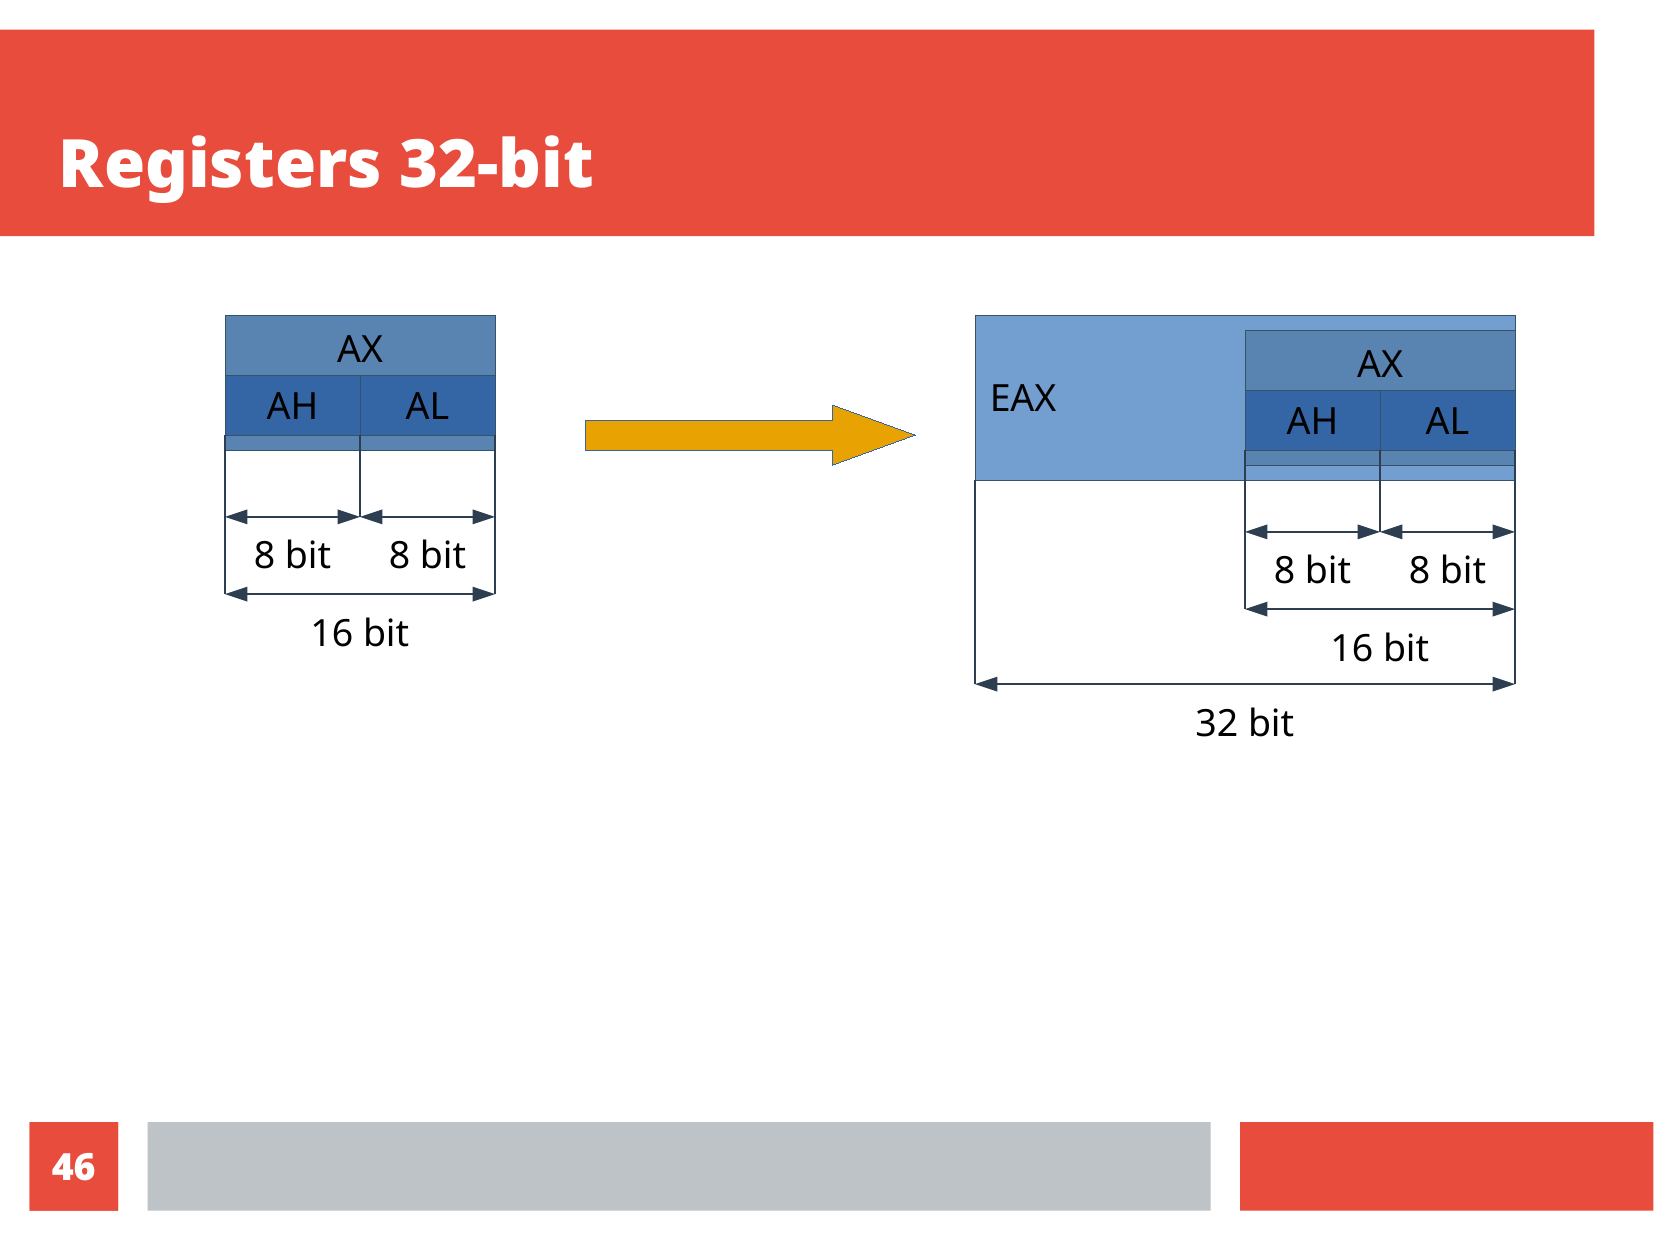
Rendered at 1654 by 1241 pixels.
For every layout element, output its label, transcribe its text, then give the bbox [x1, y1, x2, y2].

text_box [585, 405, 916, 466]
text_box 8 bit [1245, 546, 1380, 592]
text_box 8 bit [1380, 546, 1516, 592]
text_box AL [361, 375, 496, 436]
text_box AH [1245, 390, 1381, 451]
text_box 8 bit [360, 531, 496, 577]
text_box EAX [975, 315, 1516, 481]
text_box AX [361, 436, 494, 451]
title Registers 32-bit [59, 59, 1595, 207]
text_box 16 bit [225, 609, 496, 655]
text_box AX [226, 436, 359, 451]
text_box AX [1245, 330, 1516, 390]
text_box AX [1381, 451, 1514, 466]
text_box 8 bit [225, 531, 360, 577]
text_box 16 bit [1245, 624, 1516, 670]
text_box AL [1381, 390, 1516, 451]
text_box AH [225, 375, 361, 436]
text_box EAX [1246, 466, 1379, 481]
text_box AX [1246, 451, 1379, 466]
text_box AX [225, 315, 496, 375]
text_box EAX [1381, 466, 1514, 481]
text_box 32 bit [975, 699, 1516, 745]
